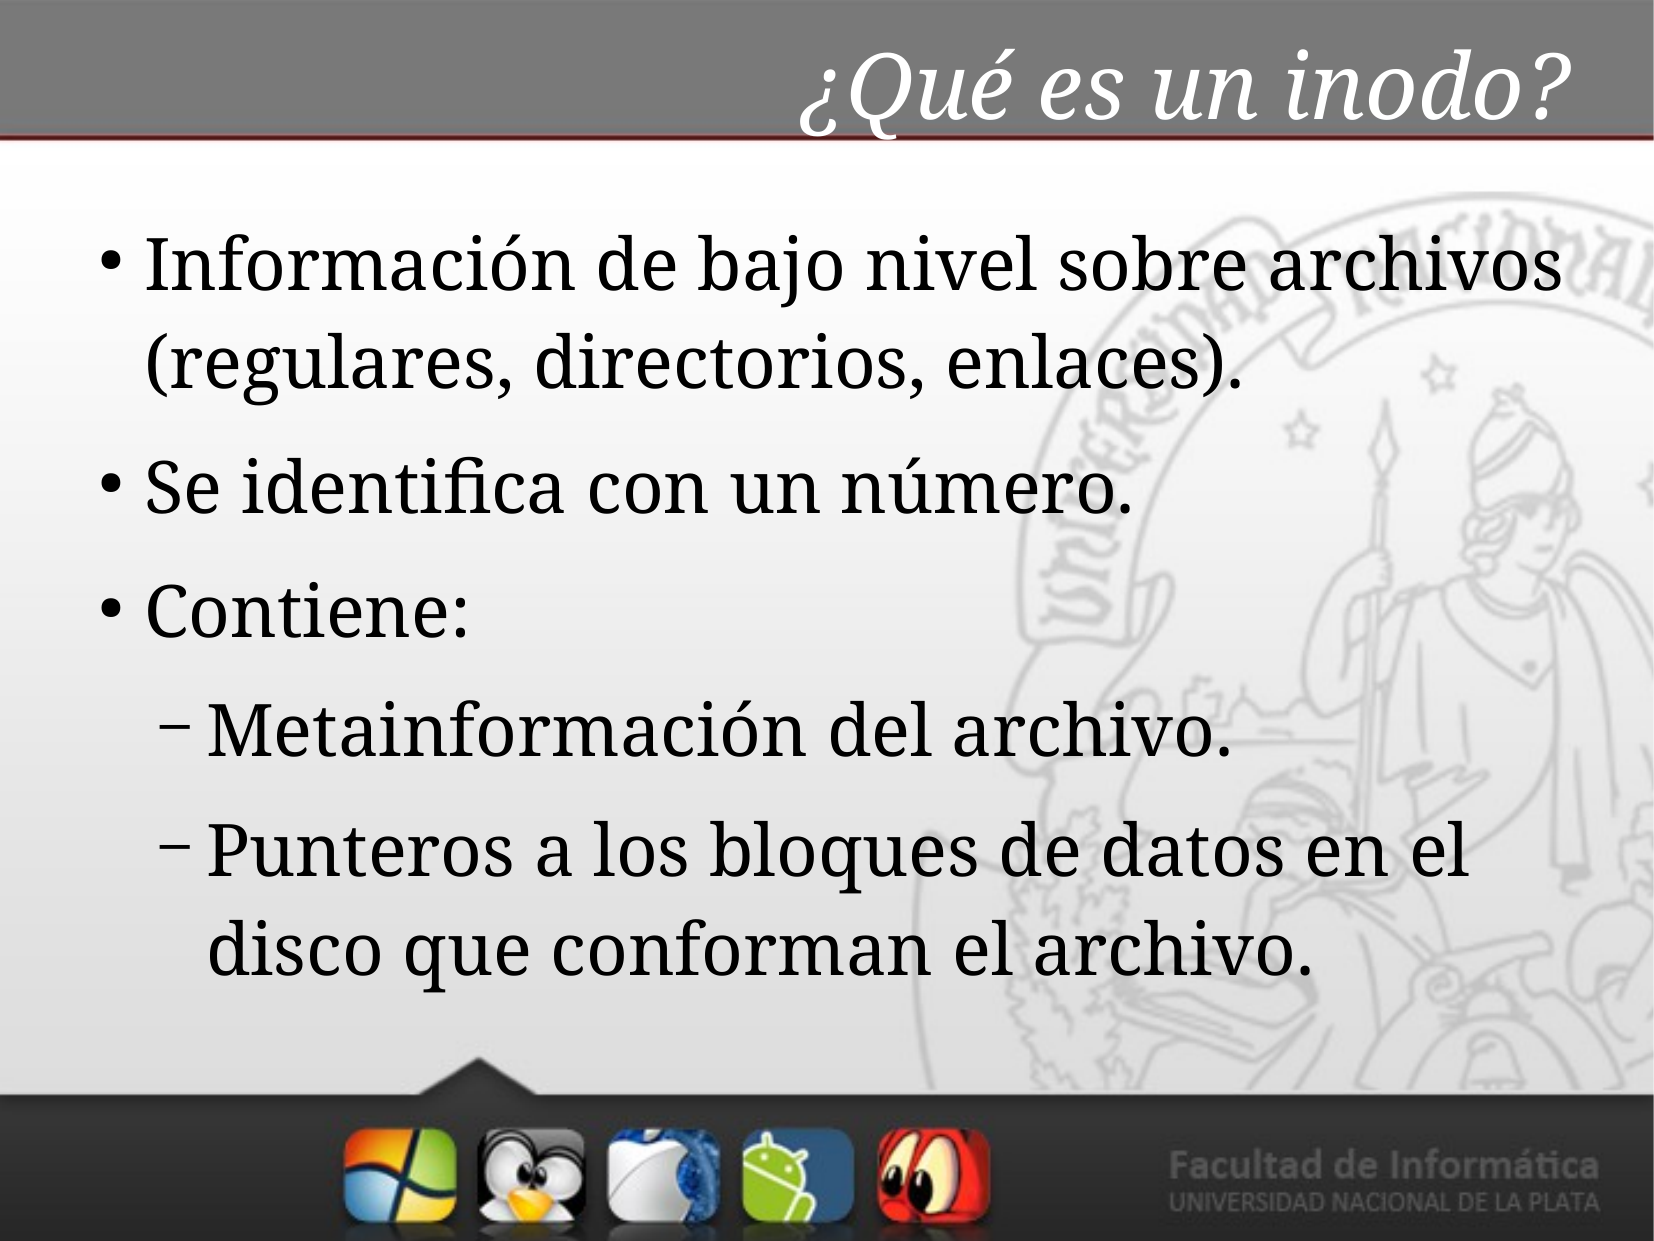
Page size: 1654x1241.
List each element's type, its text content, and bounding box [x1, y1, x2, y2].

title ¿Qué es un inodo? [82, 25, 1571, 142]
picture [0, 0, 1654, 1241]
list Información de bajo nivel sobre archivos (regulares, directorios, enlaces). Se identifica con un número. Contiene: Metainformación del archivo. Punteros a los bloques de datos en el disco que conforman el archivo. [82, 212, 1571, 1010]
